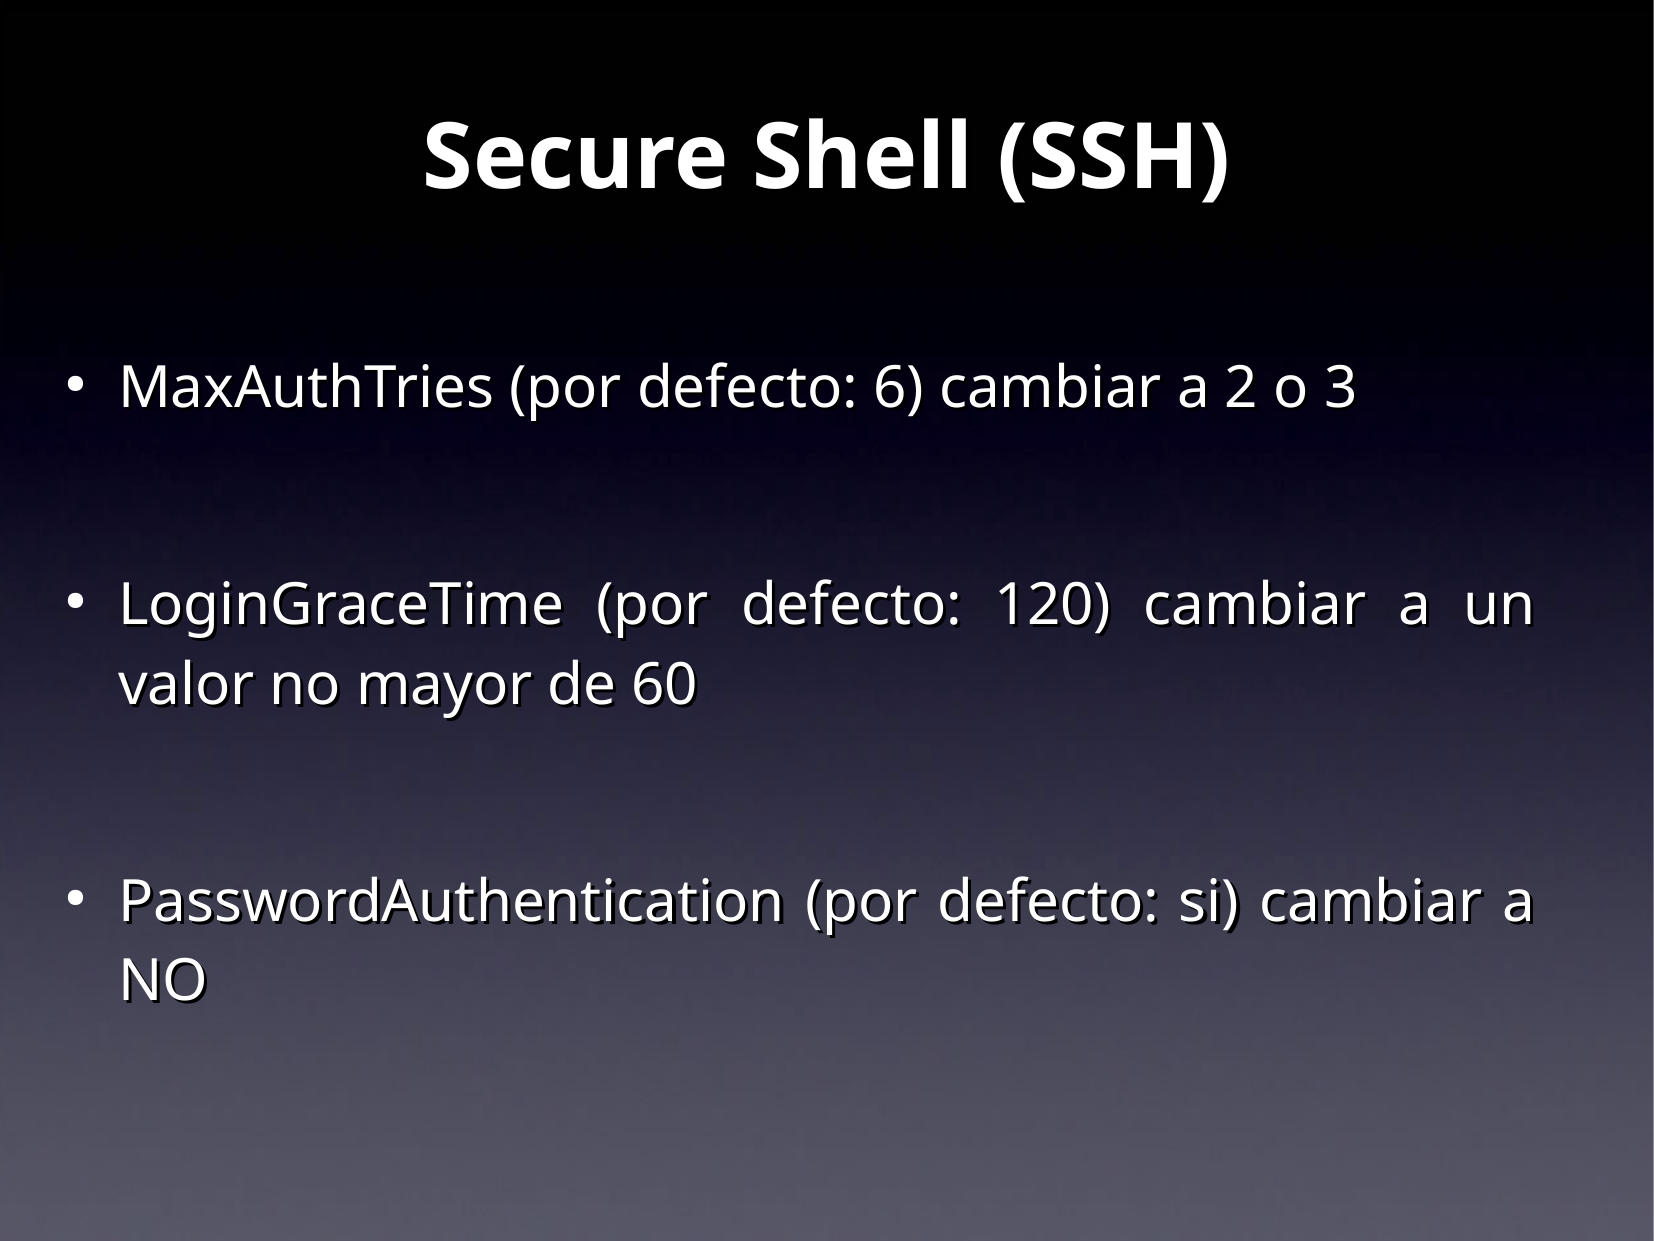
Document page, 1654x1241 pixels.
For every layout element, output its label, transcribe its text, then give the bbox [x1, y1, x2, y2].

title Secure Shell (SSH) [82, 49, 1571, 257]
list MaxAuthTries (por defecto: 6) cambiar a 2 o 3 LoginGraceTime (por defecto: 120) cambiar a un valor no mayor de 60 PasswordAuthentication (por defecto: si) cambiar a NO [47, 345, 1536, 1065]
picture [0, 0, 1654, 1241]
